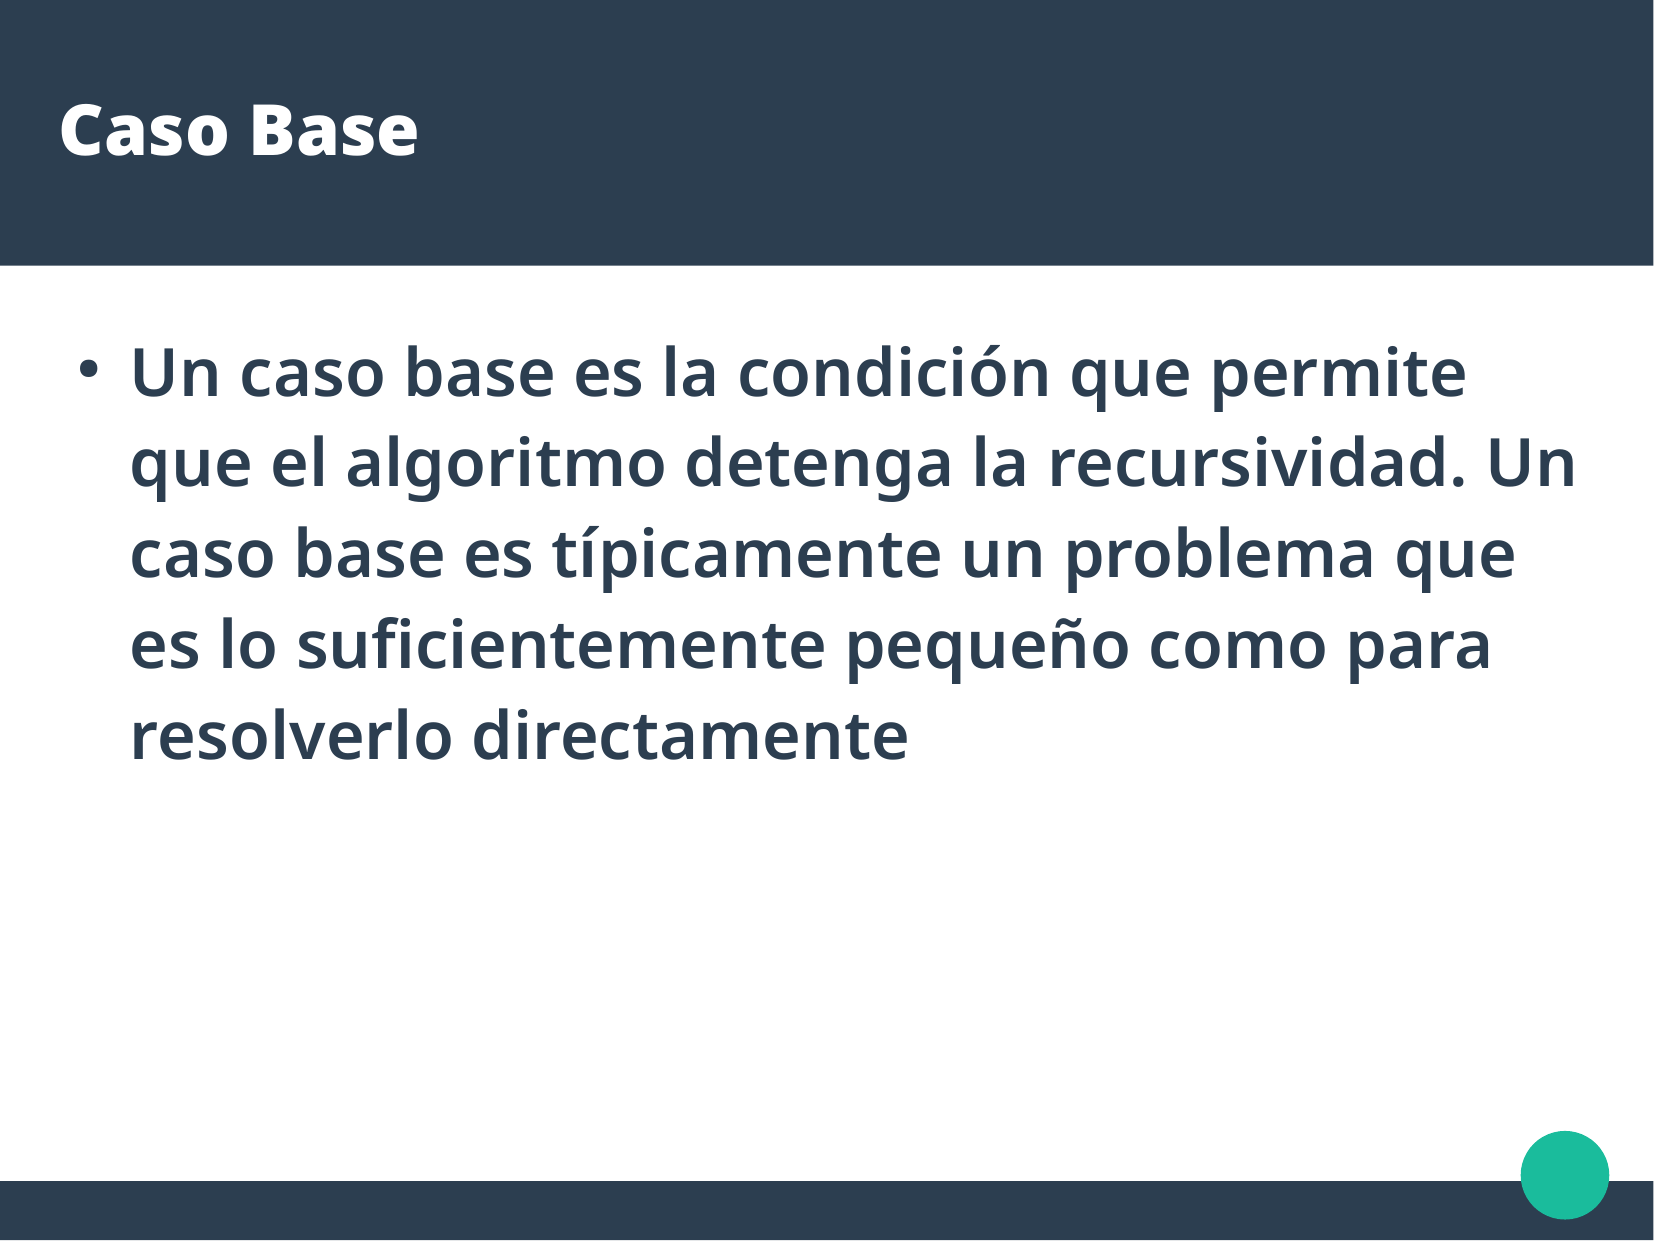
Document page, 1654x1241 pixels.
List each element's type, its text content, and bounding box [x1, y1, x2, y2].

list Un caso base es la condición que permite que el algoritmo detenga la recursividad. Un caso base es típicamente un problema que es lo suficientemente pequeño como para resolverlo directamente [59, 324, 1595, 1152]
title Caso Base [59, 49, 1595, 207]
